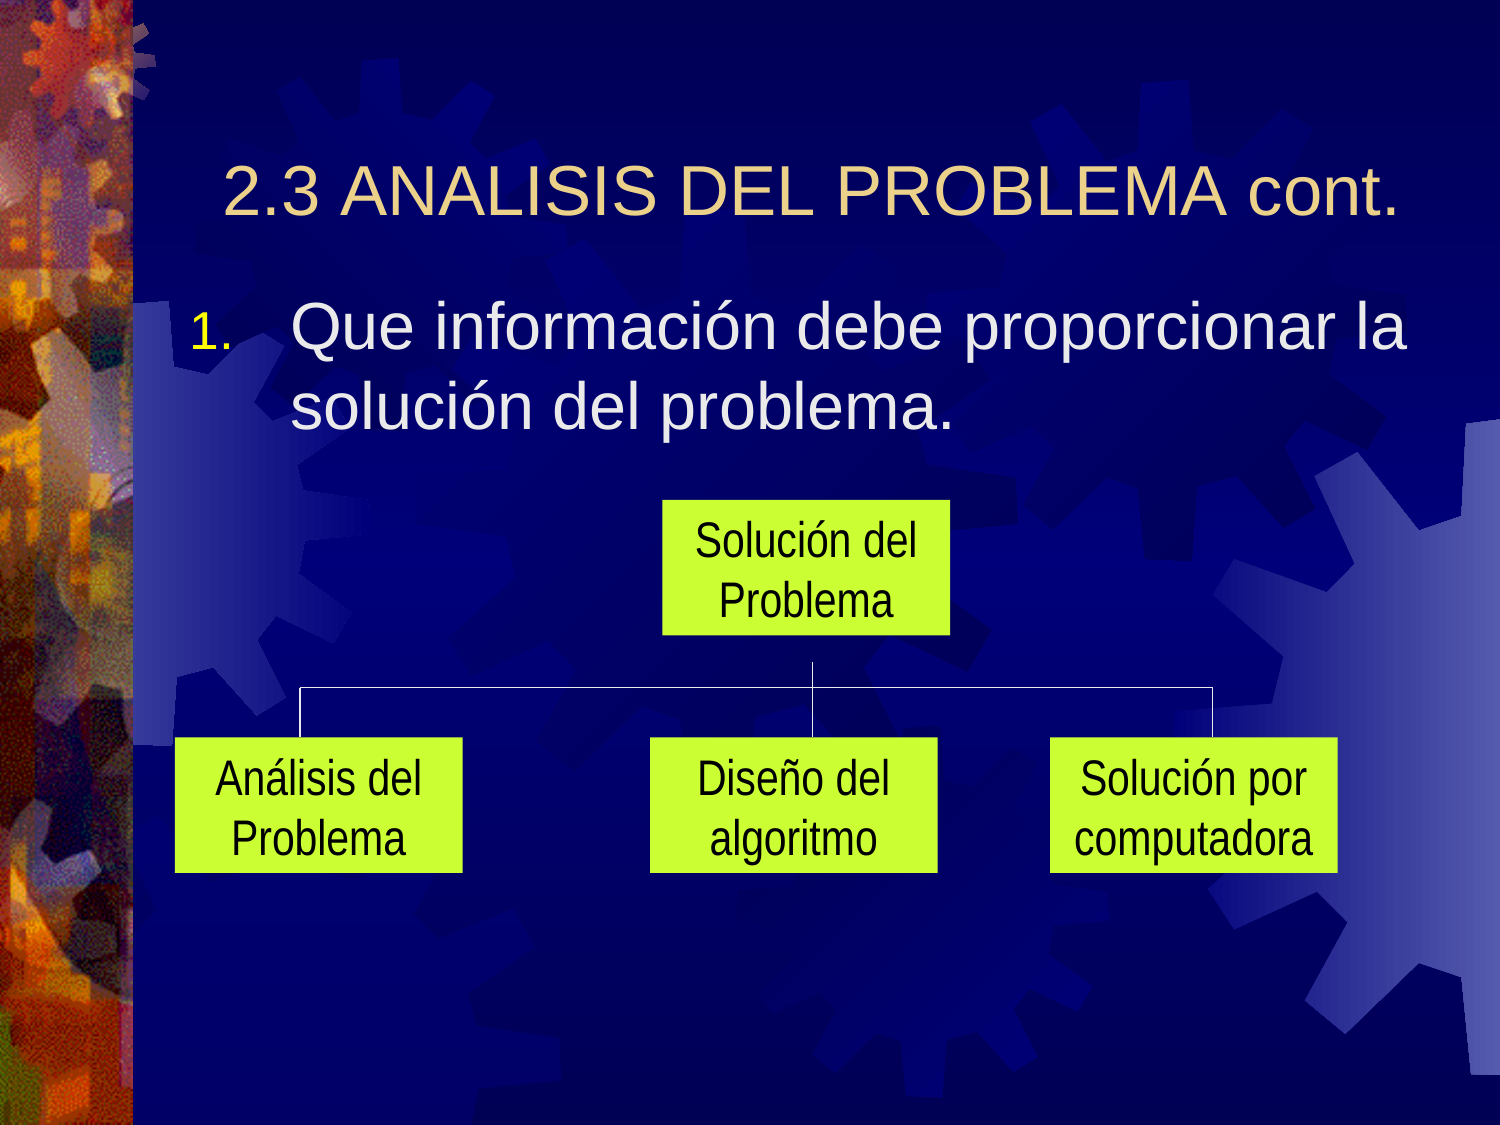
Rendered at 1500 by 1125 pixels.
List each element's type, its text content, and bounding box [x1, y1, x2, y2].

text_box Análisis del Problema [174, 737, 463, 873]
picture [0, 0, 133, 1125]
text_box Solución del Problema [662, 499, 951, 636]
text_box Diseño del algoritmo [650, 737, 938, 873]
text_box Solución por computadora [1050, 737, 1338, 873]
list Que información debe proporcionar la solución del problema. [174, 275, 1450, 951]
title 2.3 ANALISIS DEL PROBLEMA cont. [174, 49, 1450, 238]
